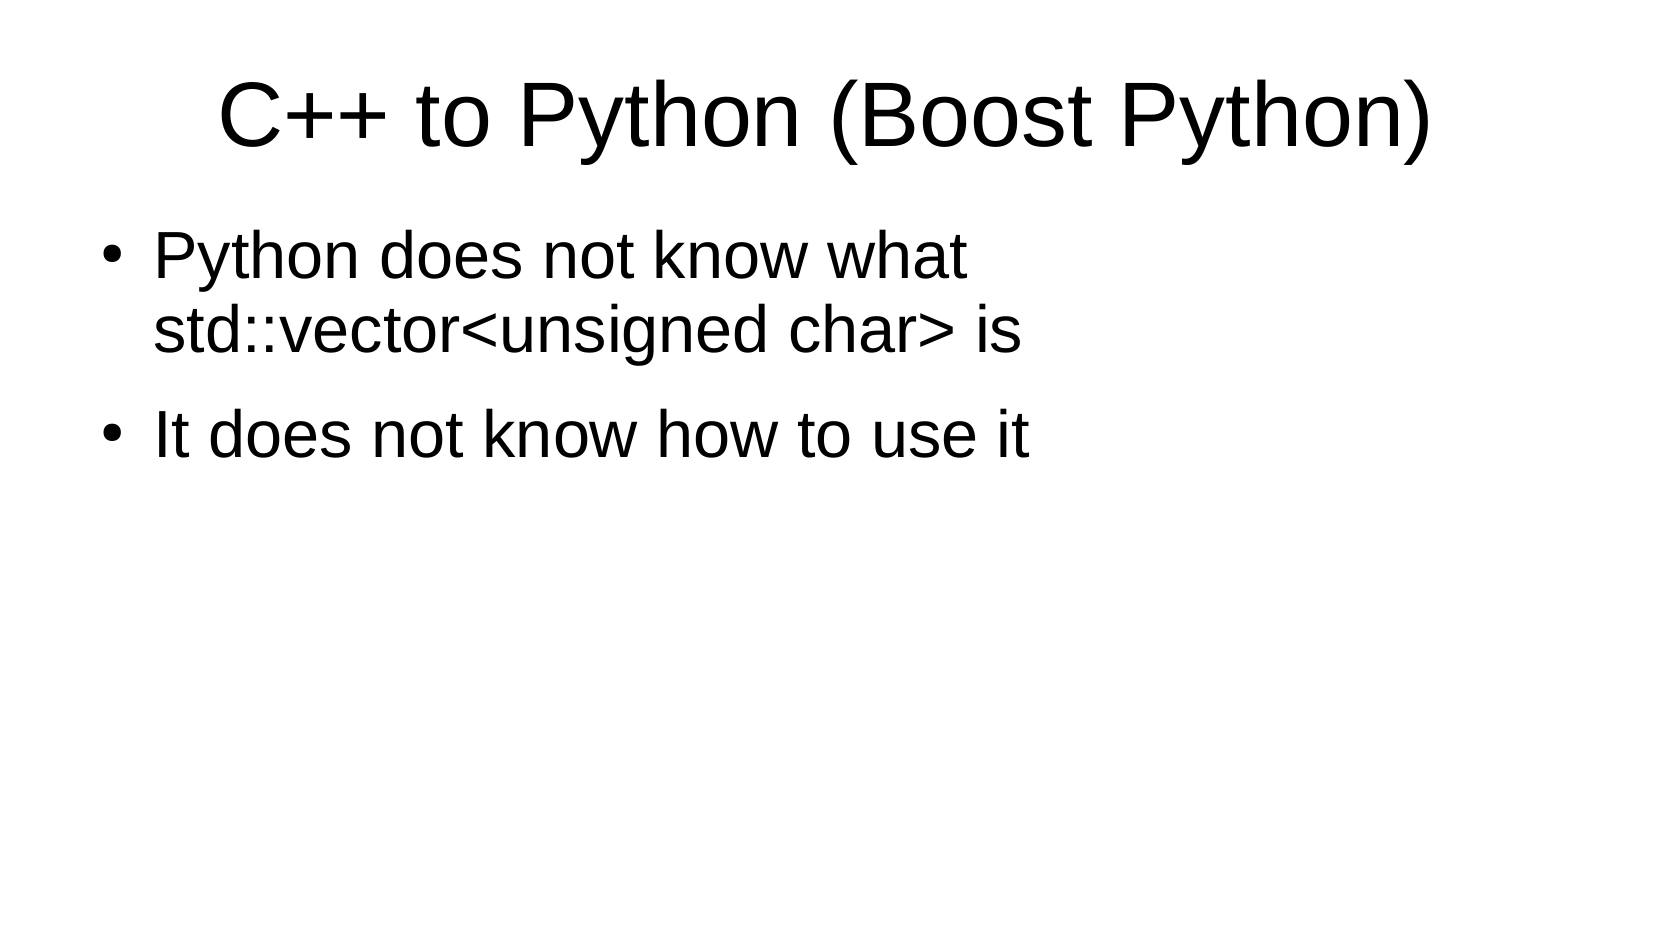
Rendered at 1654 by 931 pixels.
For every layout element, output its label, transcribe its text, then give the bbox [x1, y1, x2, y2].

title C++ to Python (Boost Python) [82, 37, 1571, 193]
list Python does not know what std::vector<unsigned char> is It does not know how to use it [82, 217, 1571, 758]
